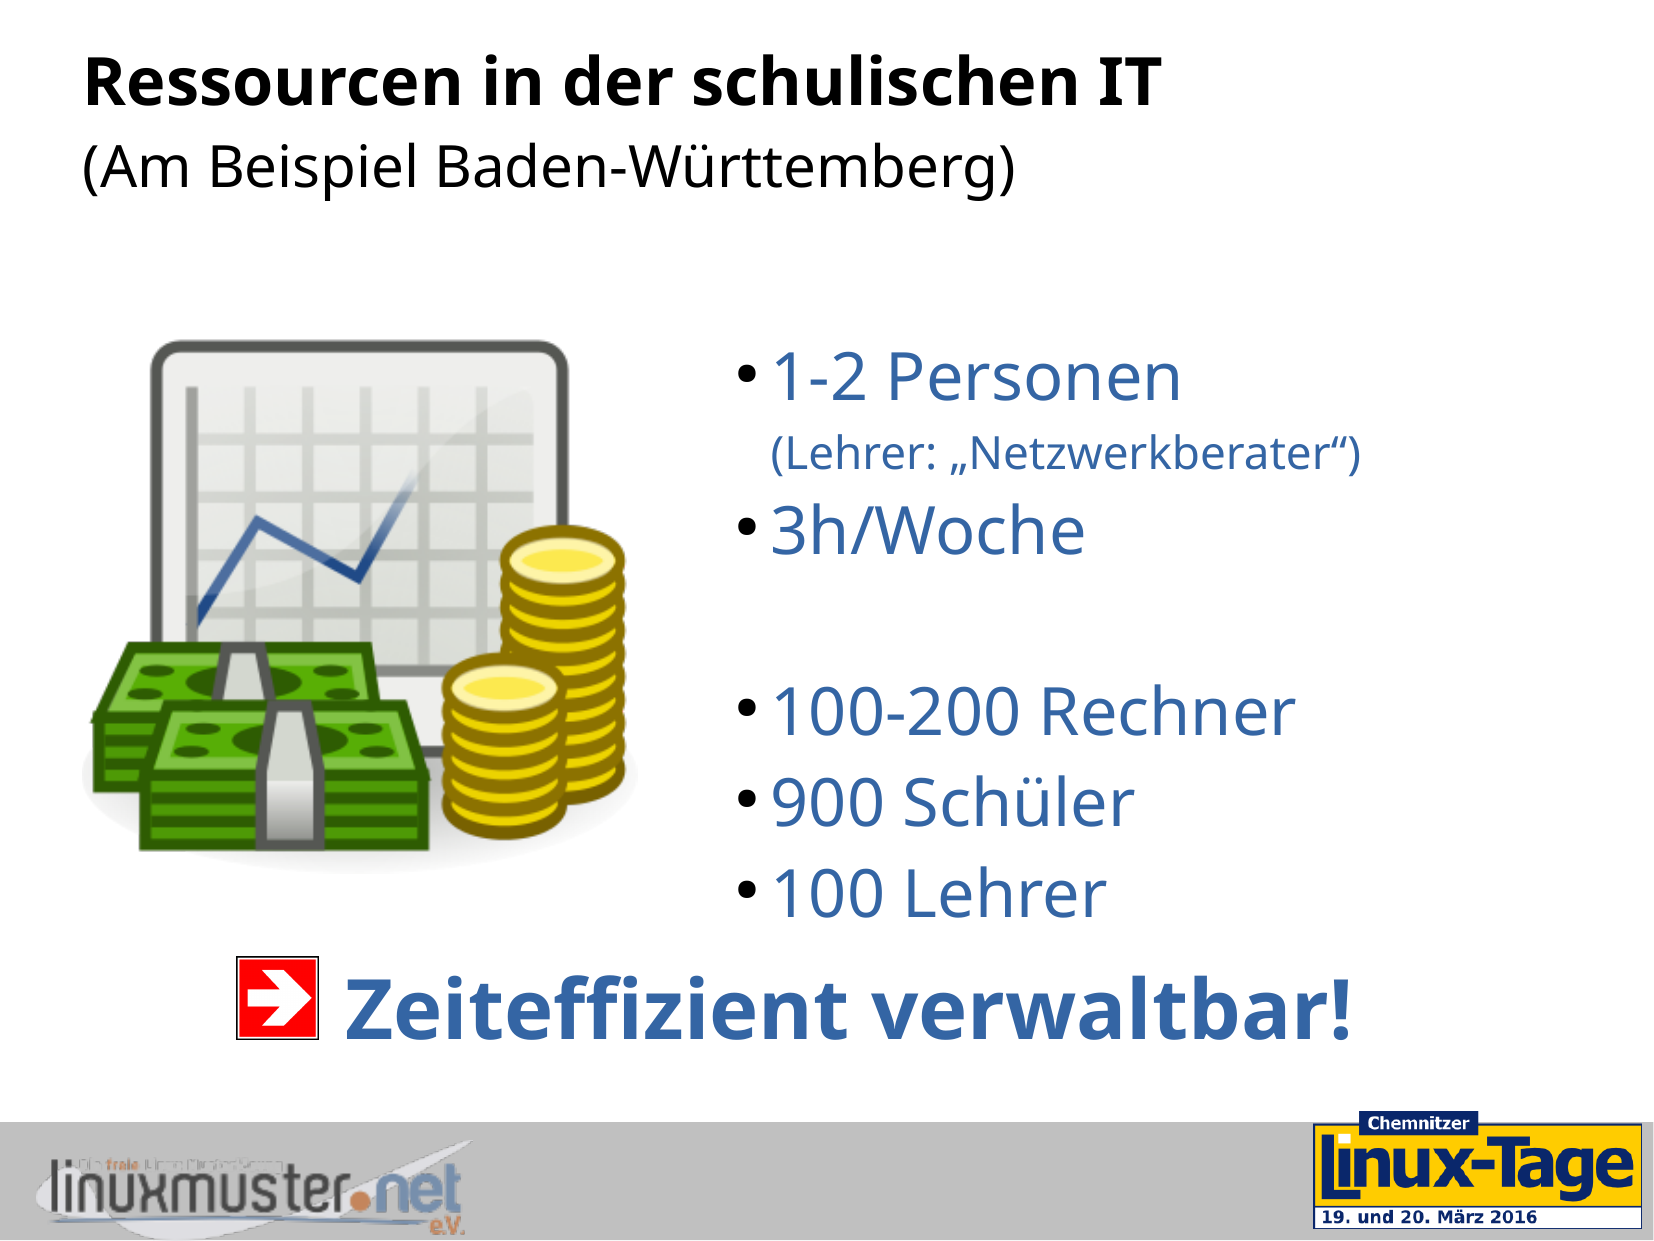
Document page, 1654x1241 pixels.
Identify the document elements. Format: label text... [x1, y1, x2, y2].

picture [82, 318, 638, 875]
text_box 1-2 Personen (Lehrer: „Netzwerkberater“) 3h/Woche 100-200 Rechner 900 Schüler 100 Lehrer [720, 322, 1524, 839]
picture [36, 1140, 473, 1241]
picture [236, 956, 295, 1040]
text_box Zeiteffizient verwaltbar! [295, 942, 1536, 1052]
picture [1313, 1111, 1642, 1229]
title Ressourcen in der schulischen IT (Am Beispiel Baden-Württemberg) [82, 48, 1571, 190]
